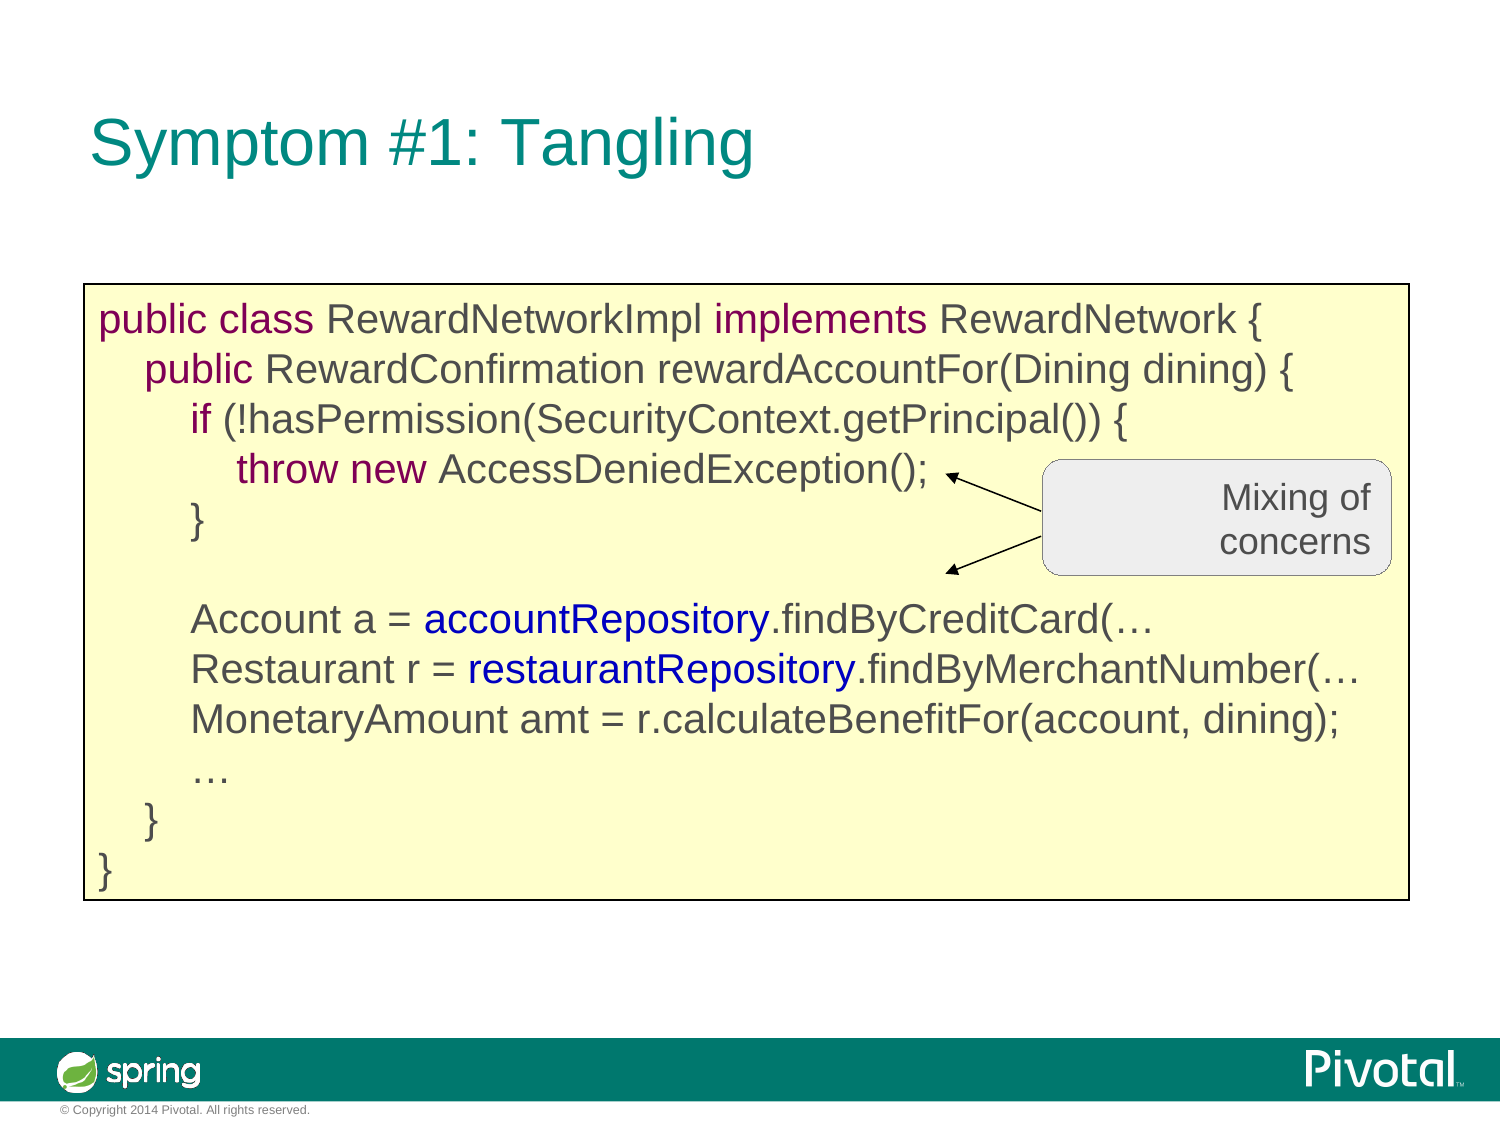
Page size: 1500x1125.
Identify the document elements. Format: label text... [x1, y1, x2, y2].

title Symptom #1: Tangling [75, 45, 1426, 233]
picture [32, 1041, 210, 1103]
text_box Mixing of concerns [1042, 459, 1392, 576]
picture [1306, 1050, 1464, 1087]
text_box public class RewardNetworkImpl implements RewardNetwork { public RewardConfirmation rewardAccountFor(Dining dining) { if (!hasPermission(SecurityContext.getPrincipal()) { throw new AccessDeniedException(); } Account a = accountRepository.findByCreditCard(… Restaurant r = restaurantRepository.findByMerchantNumber(… MonetaryAmount amt = r.calculateBenefitFor(account, dining); … } } [83, 284, 1409, 900]
